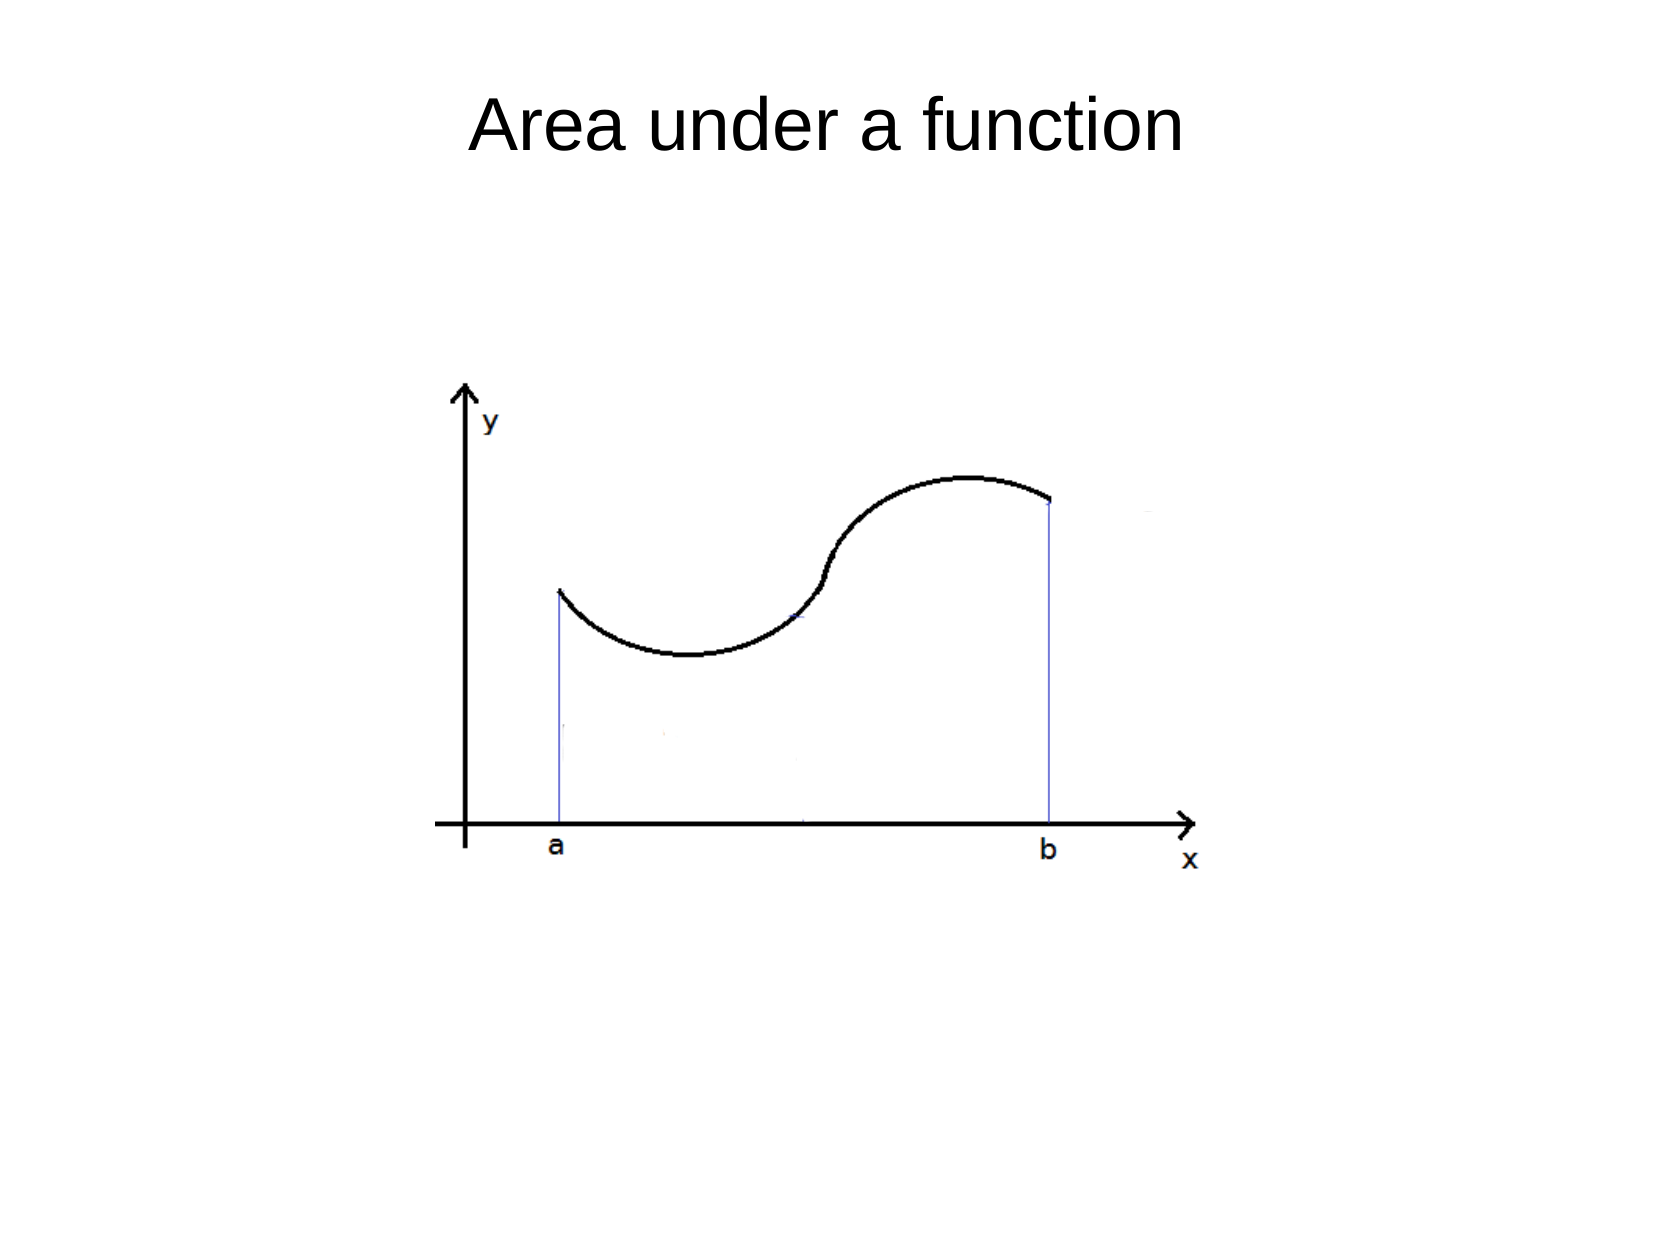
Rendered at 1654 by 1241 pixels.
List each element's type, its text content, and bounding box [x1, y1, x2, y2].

text_box Area under a function [189, 75, 1465, 174]
picture [435, 360, 1219, 886]
